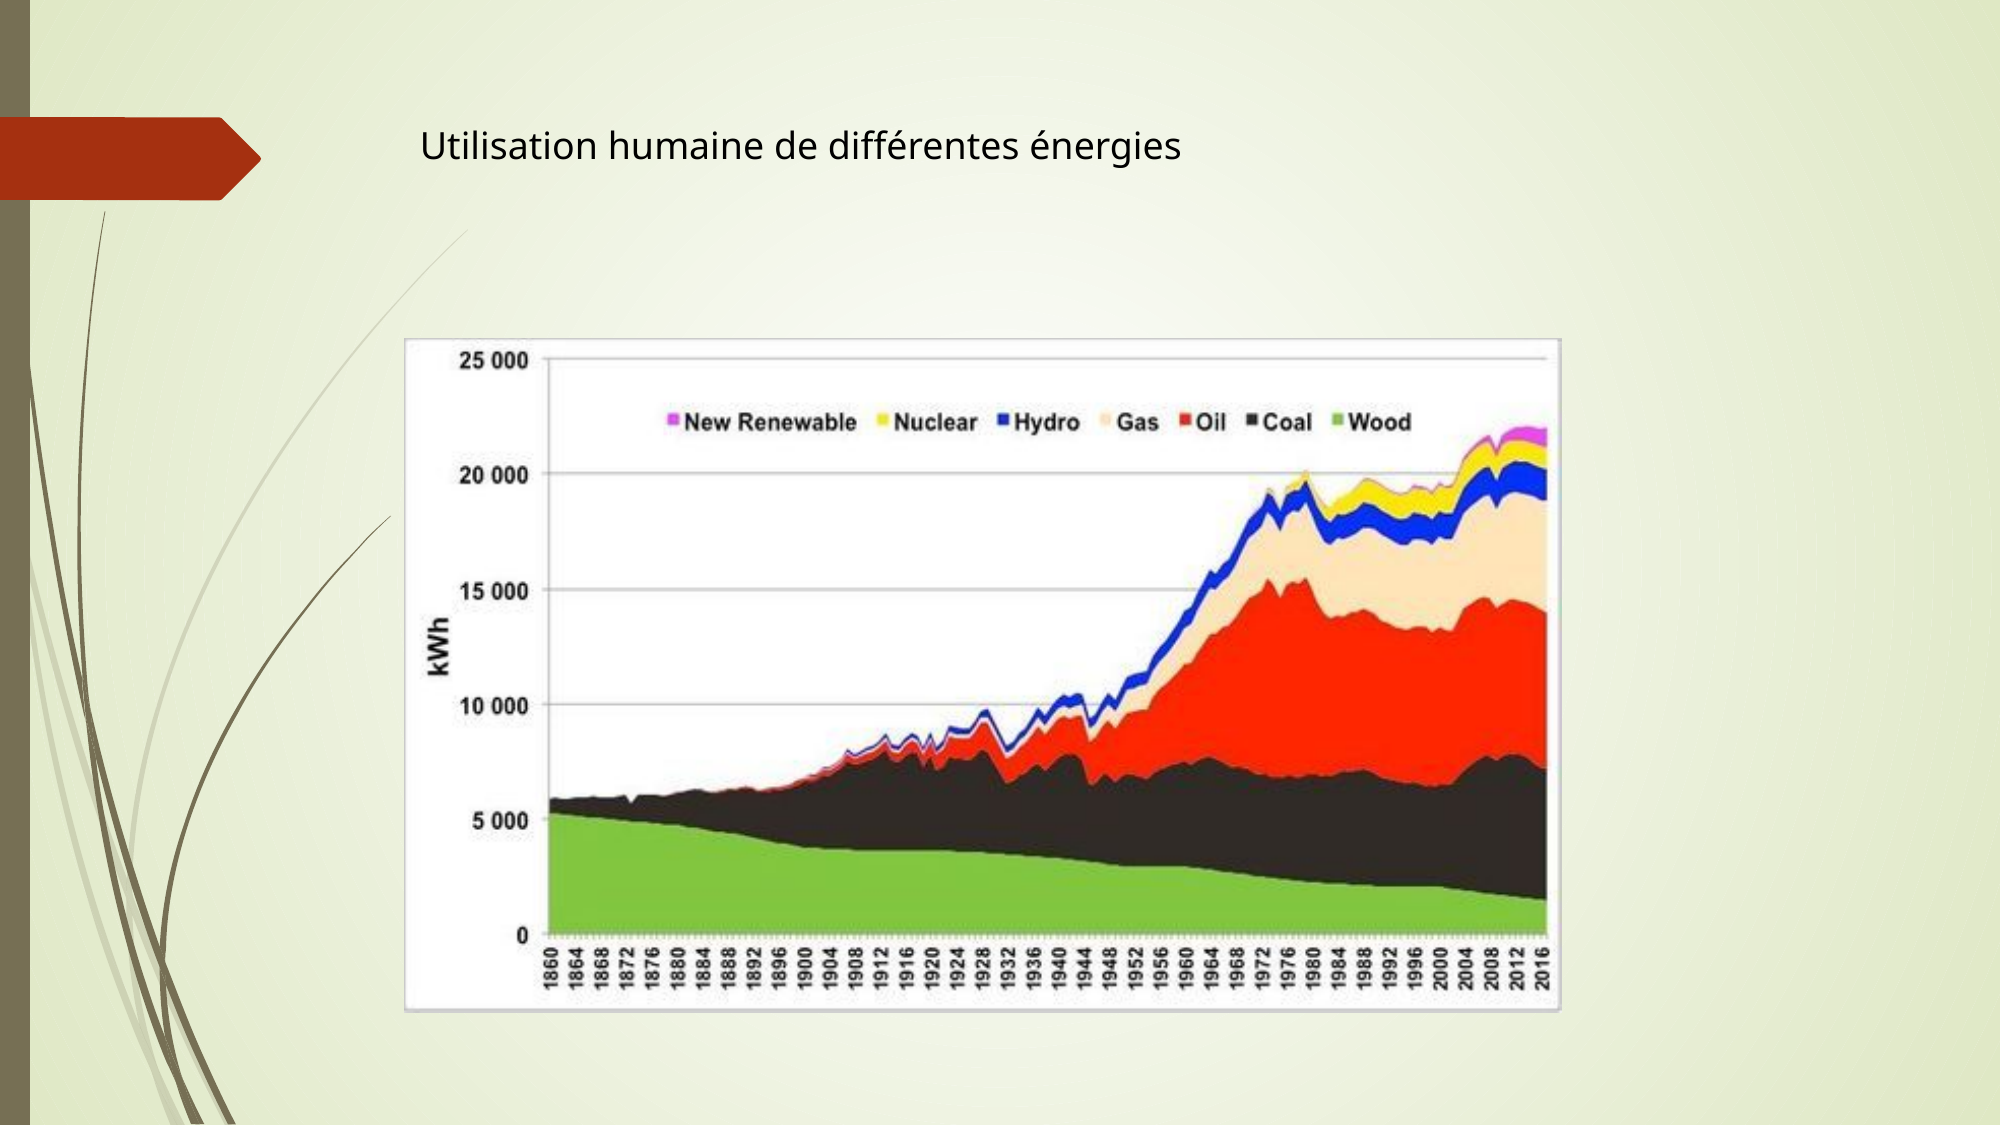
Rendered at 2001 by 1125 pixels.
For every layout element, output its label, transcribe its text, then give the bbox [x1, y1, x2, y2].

text_box Utilisation humaine de différentes énergies [404, 114, 1562, 176]
picture [404, 338, 1562, 1013]
